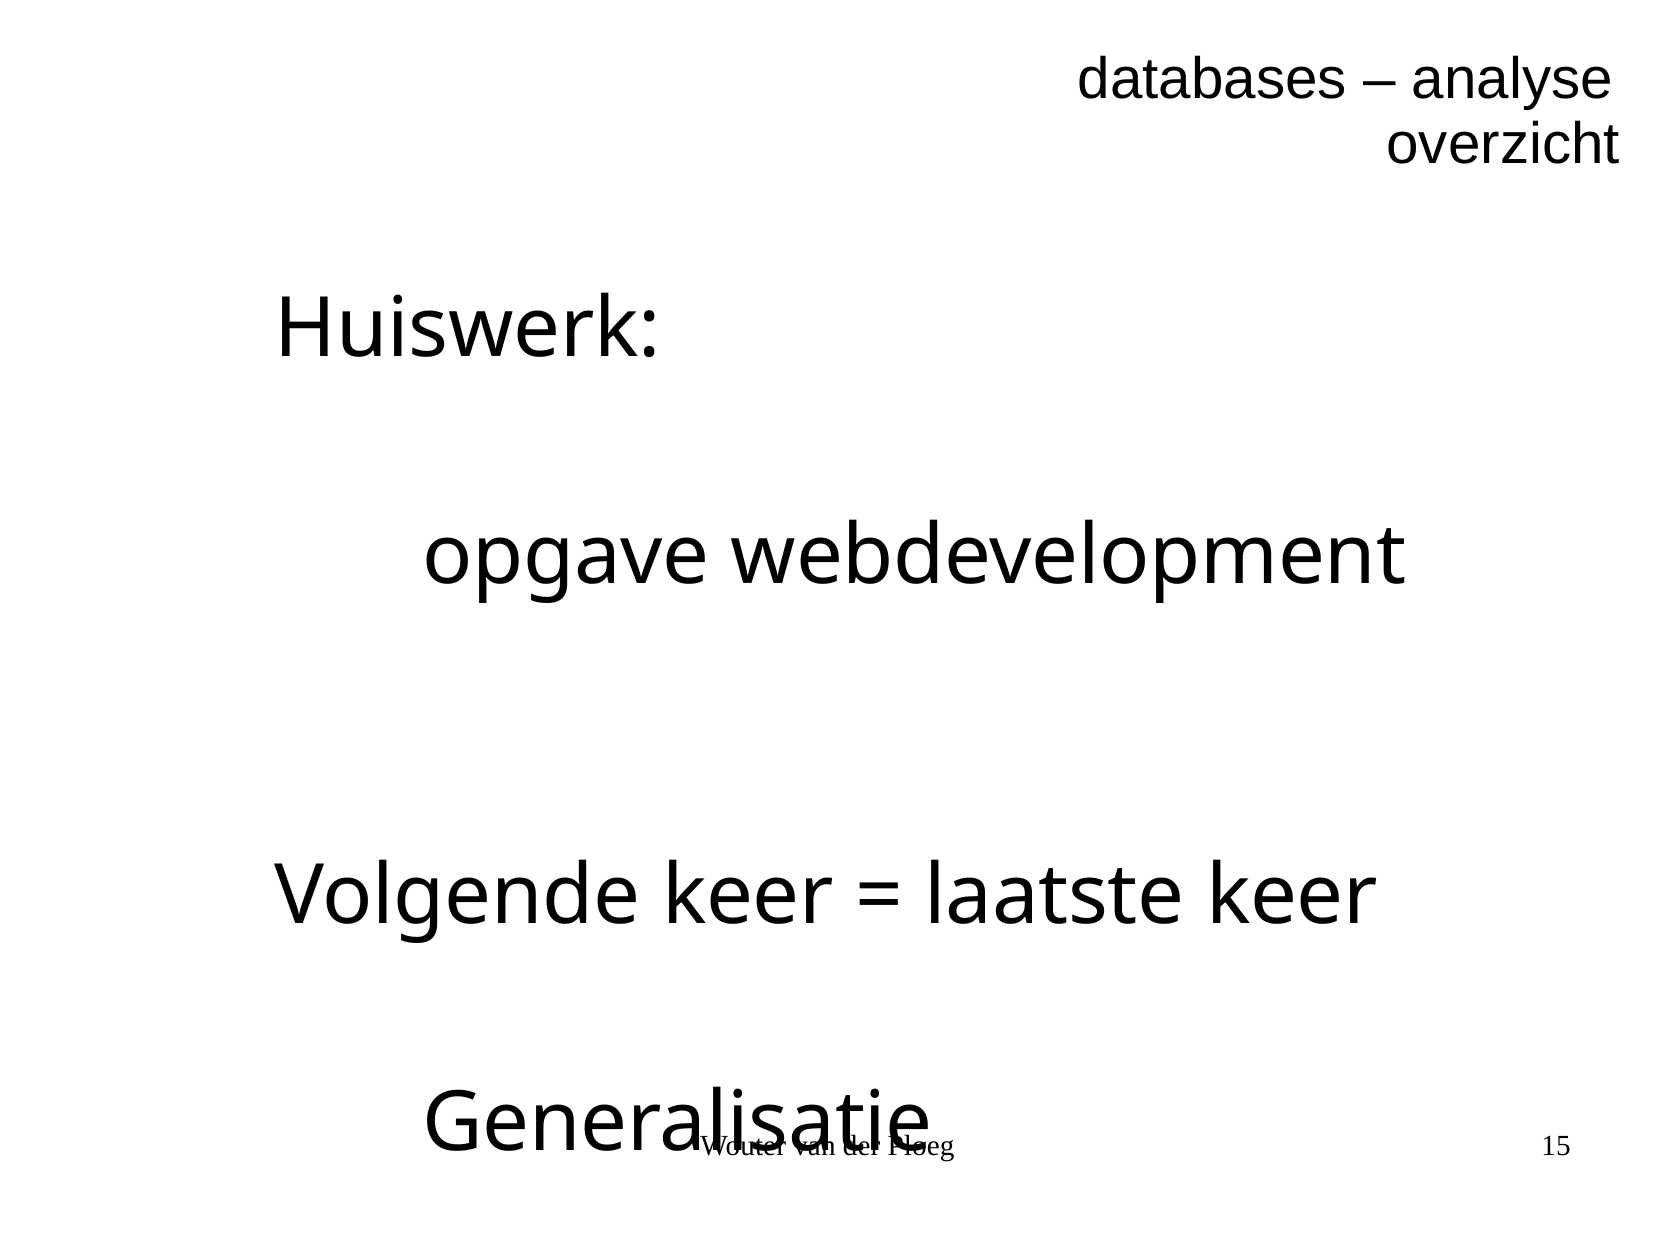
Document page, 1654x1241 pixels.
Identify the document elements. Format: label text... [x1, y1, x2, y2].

text_box databases – analyse overzicht [1062, 38, 1636, 184]
text_box Huiswerk: opgave webdevelopment Volgende keer = laatste keer Generalisatie [259, 259, 1494, 1053]
